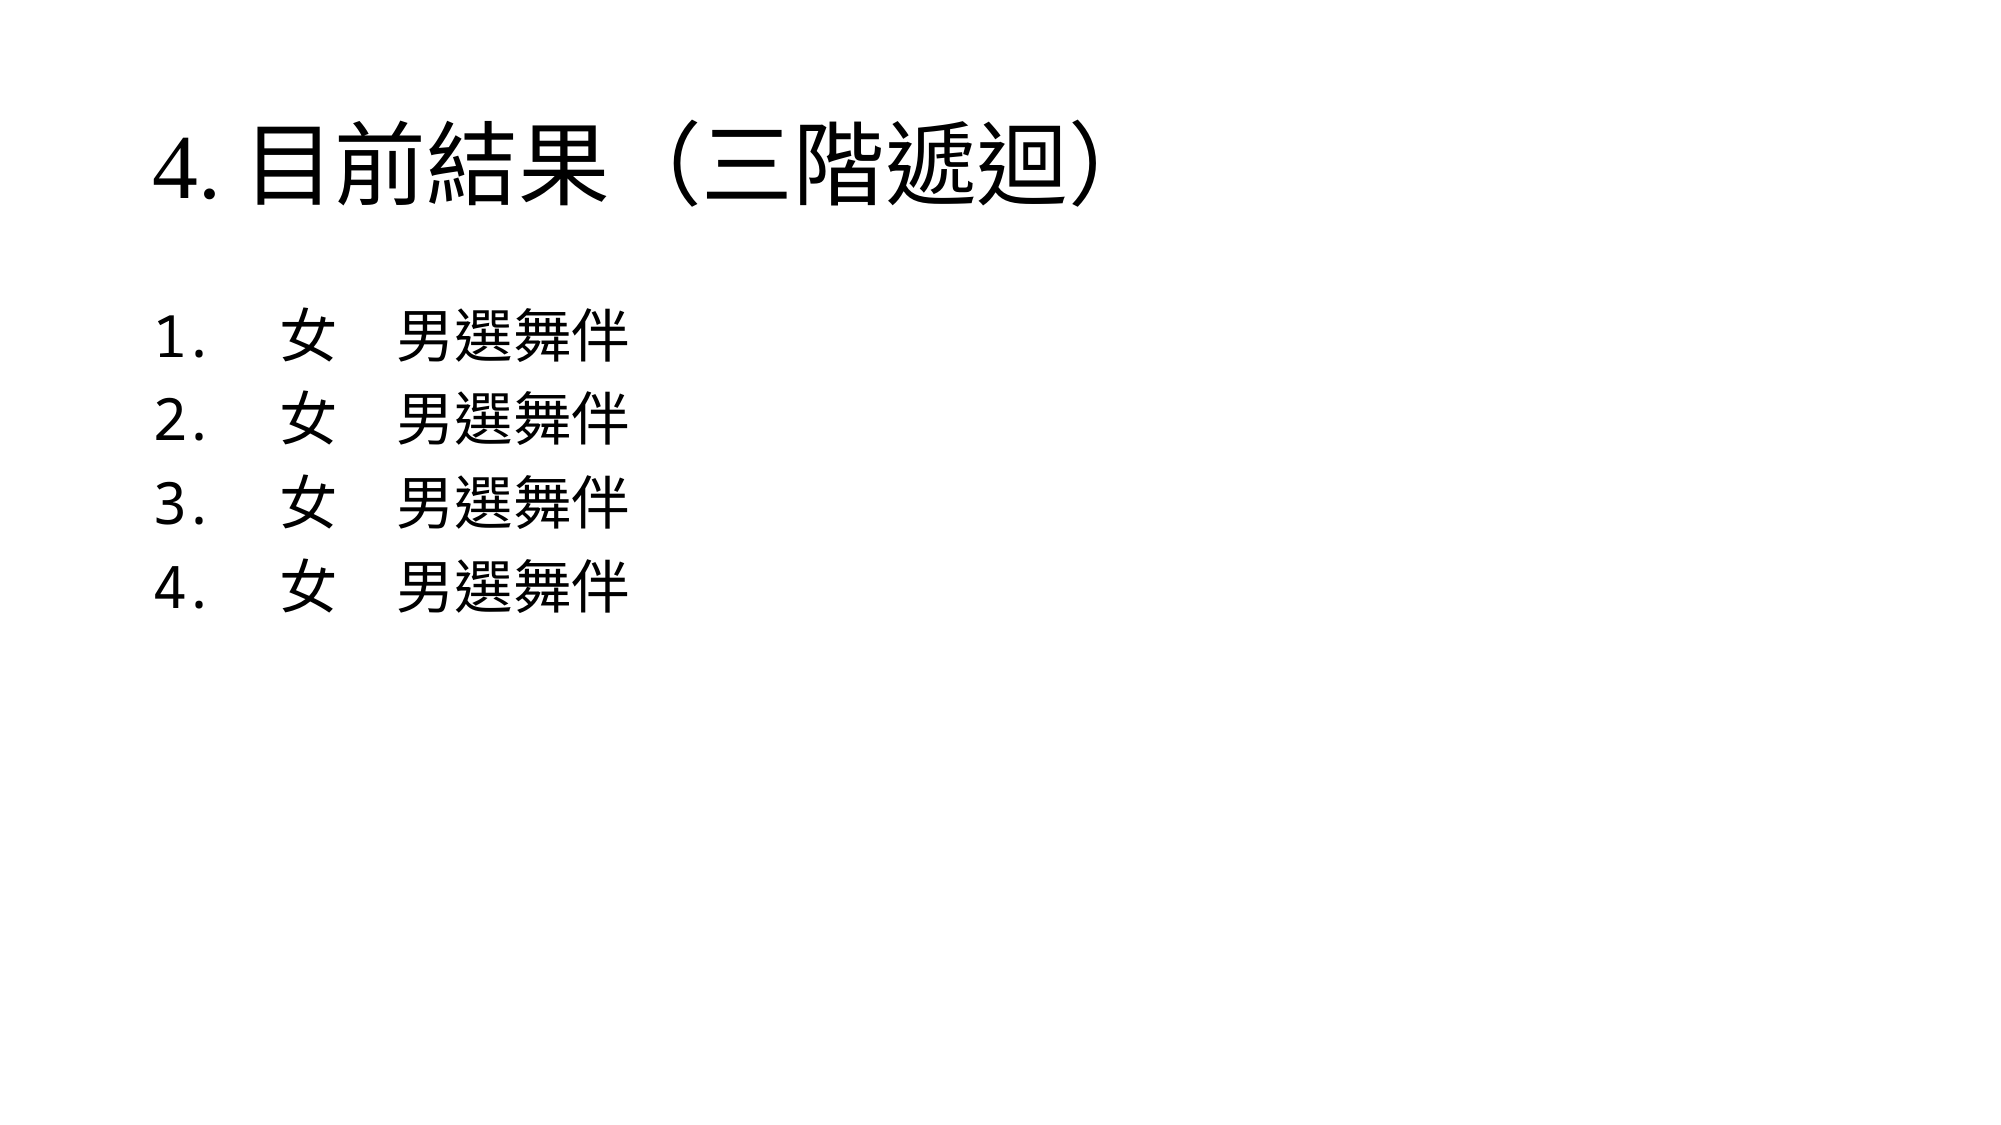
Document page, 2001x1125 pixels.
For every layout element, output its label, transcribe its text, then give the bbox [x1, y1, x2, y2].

title 4.目前結果（三階遞迴） [137, 59, 1863, 278]
list 女 男選舞伴 女 男選舞伴 女 男選舞伴 女 男選舞伴 [137, 299, 1863, 1014]
